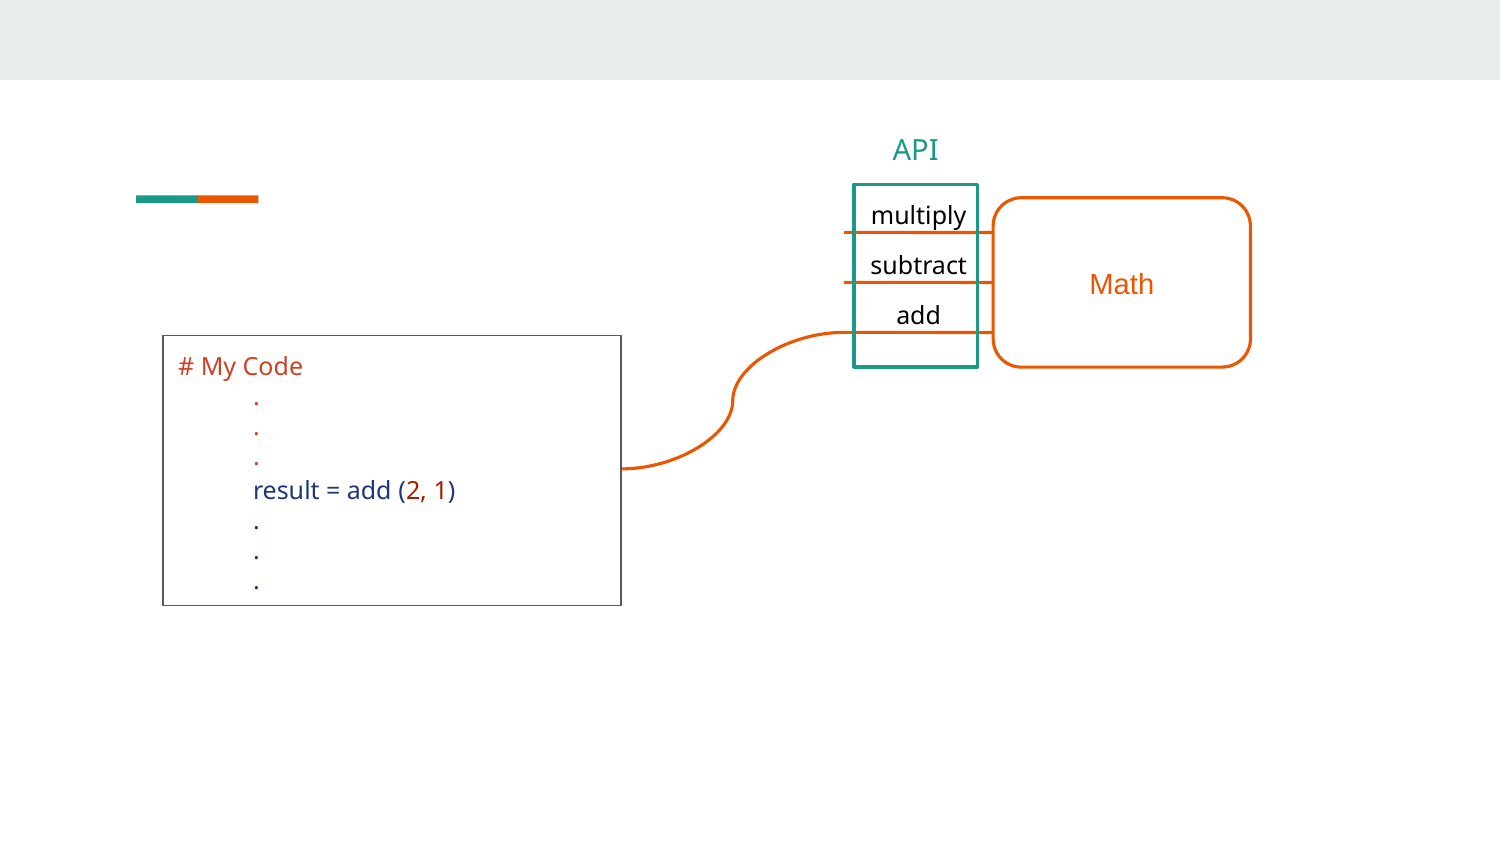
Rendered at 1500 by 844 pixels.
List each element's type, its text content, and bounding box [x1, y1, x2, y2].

text_box multiply [856, 186, 976, 234]
text_box # My Code . . . [163, 335, 622, 459]
text_box multiply [848, 184, 852, 234]
text_box multiply [979, 184, 990, 234]
text_box subtract [848, 234, 852, 284]
text_box add [979, 284, 990, 345]
text_box subtract [979, 234, 990, 284]
text_box subtract [856, 234, 976, 284]
text_box result = add (2, 1) . . . [163, 459, 622, 610]
text_box API [850, 116, 981, 182]
text_box add [848, 284, 852, 345]
text_box Math [993, 197, 1251, 368]
text_box add [856, 284, 976, 345]
